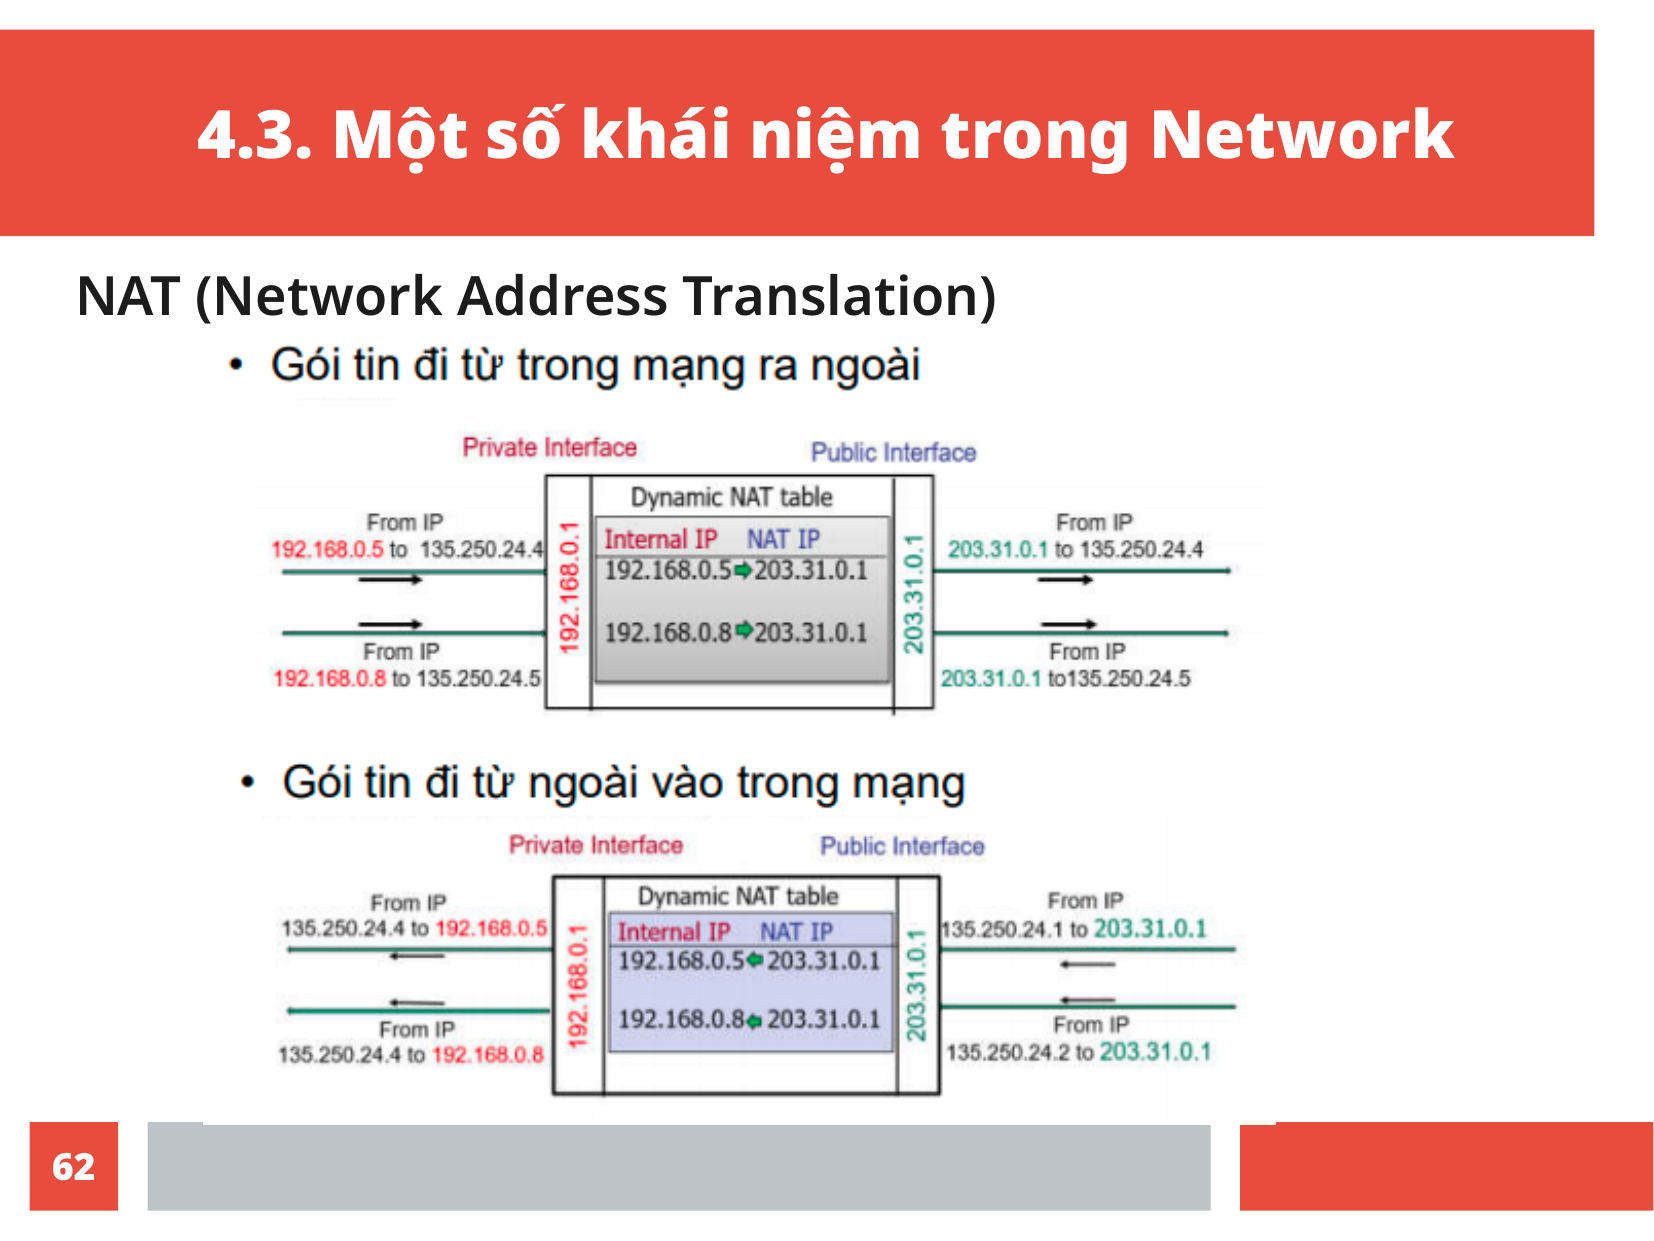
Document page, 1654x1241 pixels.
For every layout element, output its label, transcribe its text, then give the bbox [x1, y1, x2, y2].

picture [203, 329, 1276, 1126]
list NAT (Network Address Translation) [75, 257, 1636, 1126]
title 4.3. Một số khái niệm trong Network [59, 59, 1595, 207]
